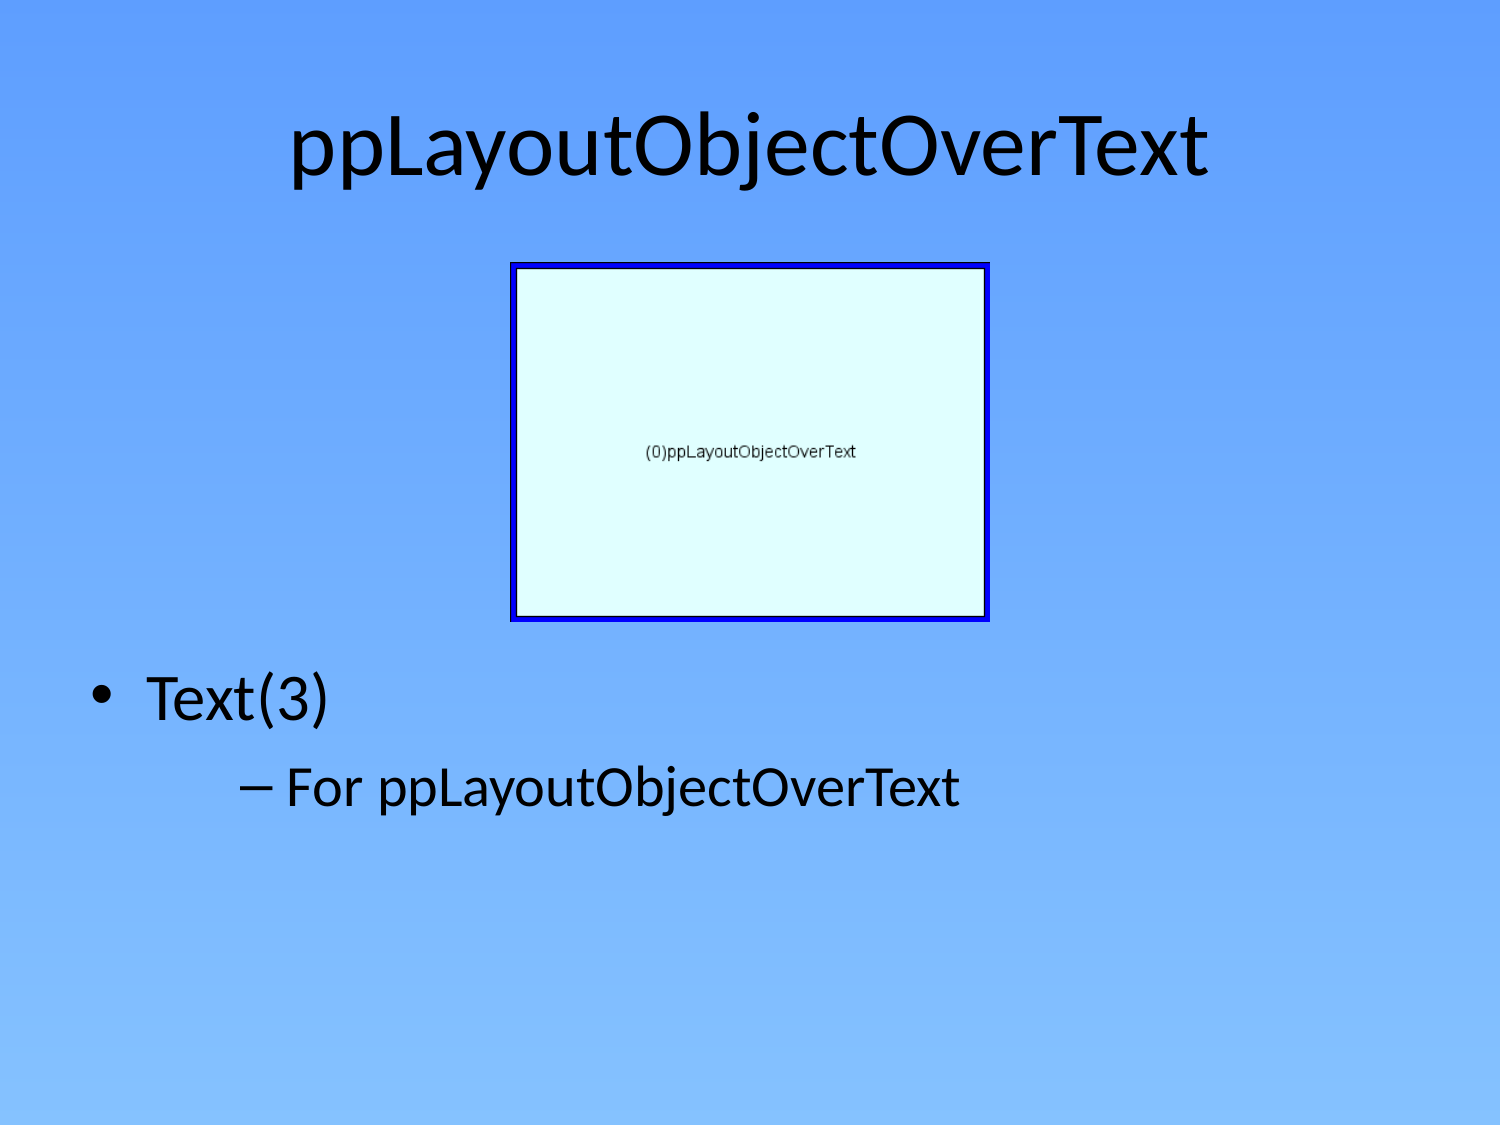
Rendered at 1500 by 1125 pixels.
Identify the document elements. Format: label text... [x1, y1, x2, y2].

picture [510, 262, 990, 622]
list Text(3) For ppLayoutObjectOverText [75, 646, 1426, 1006]
title ppLayoutObjectOverText [75, 45, 1426, 233]
